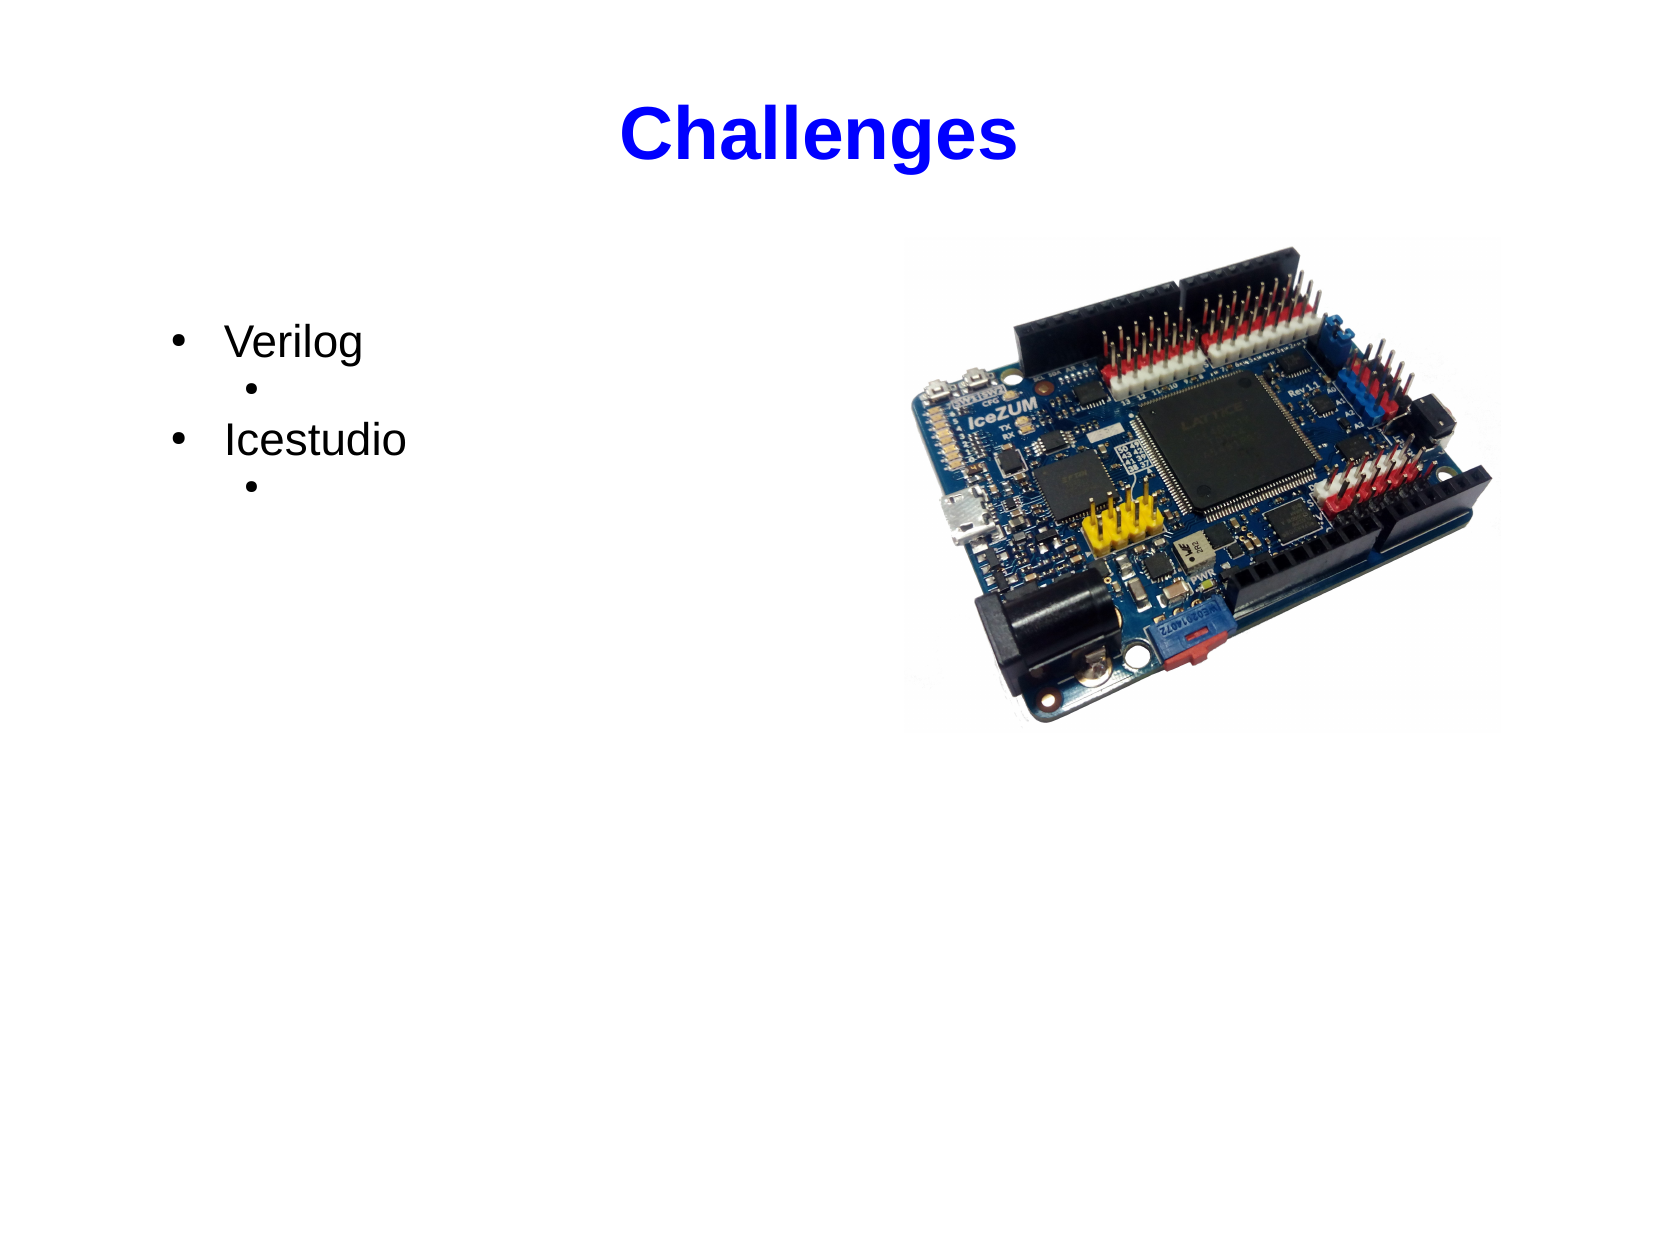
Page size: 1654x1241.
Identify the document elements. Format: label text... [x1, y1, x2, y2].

picture [904, 237, 1501, 733]
title Challenges [75, 30, 1564, 238]
text_box Verilog Icestudio [138, 308, 826, 736]
